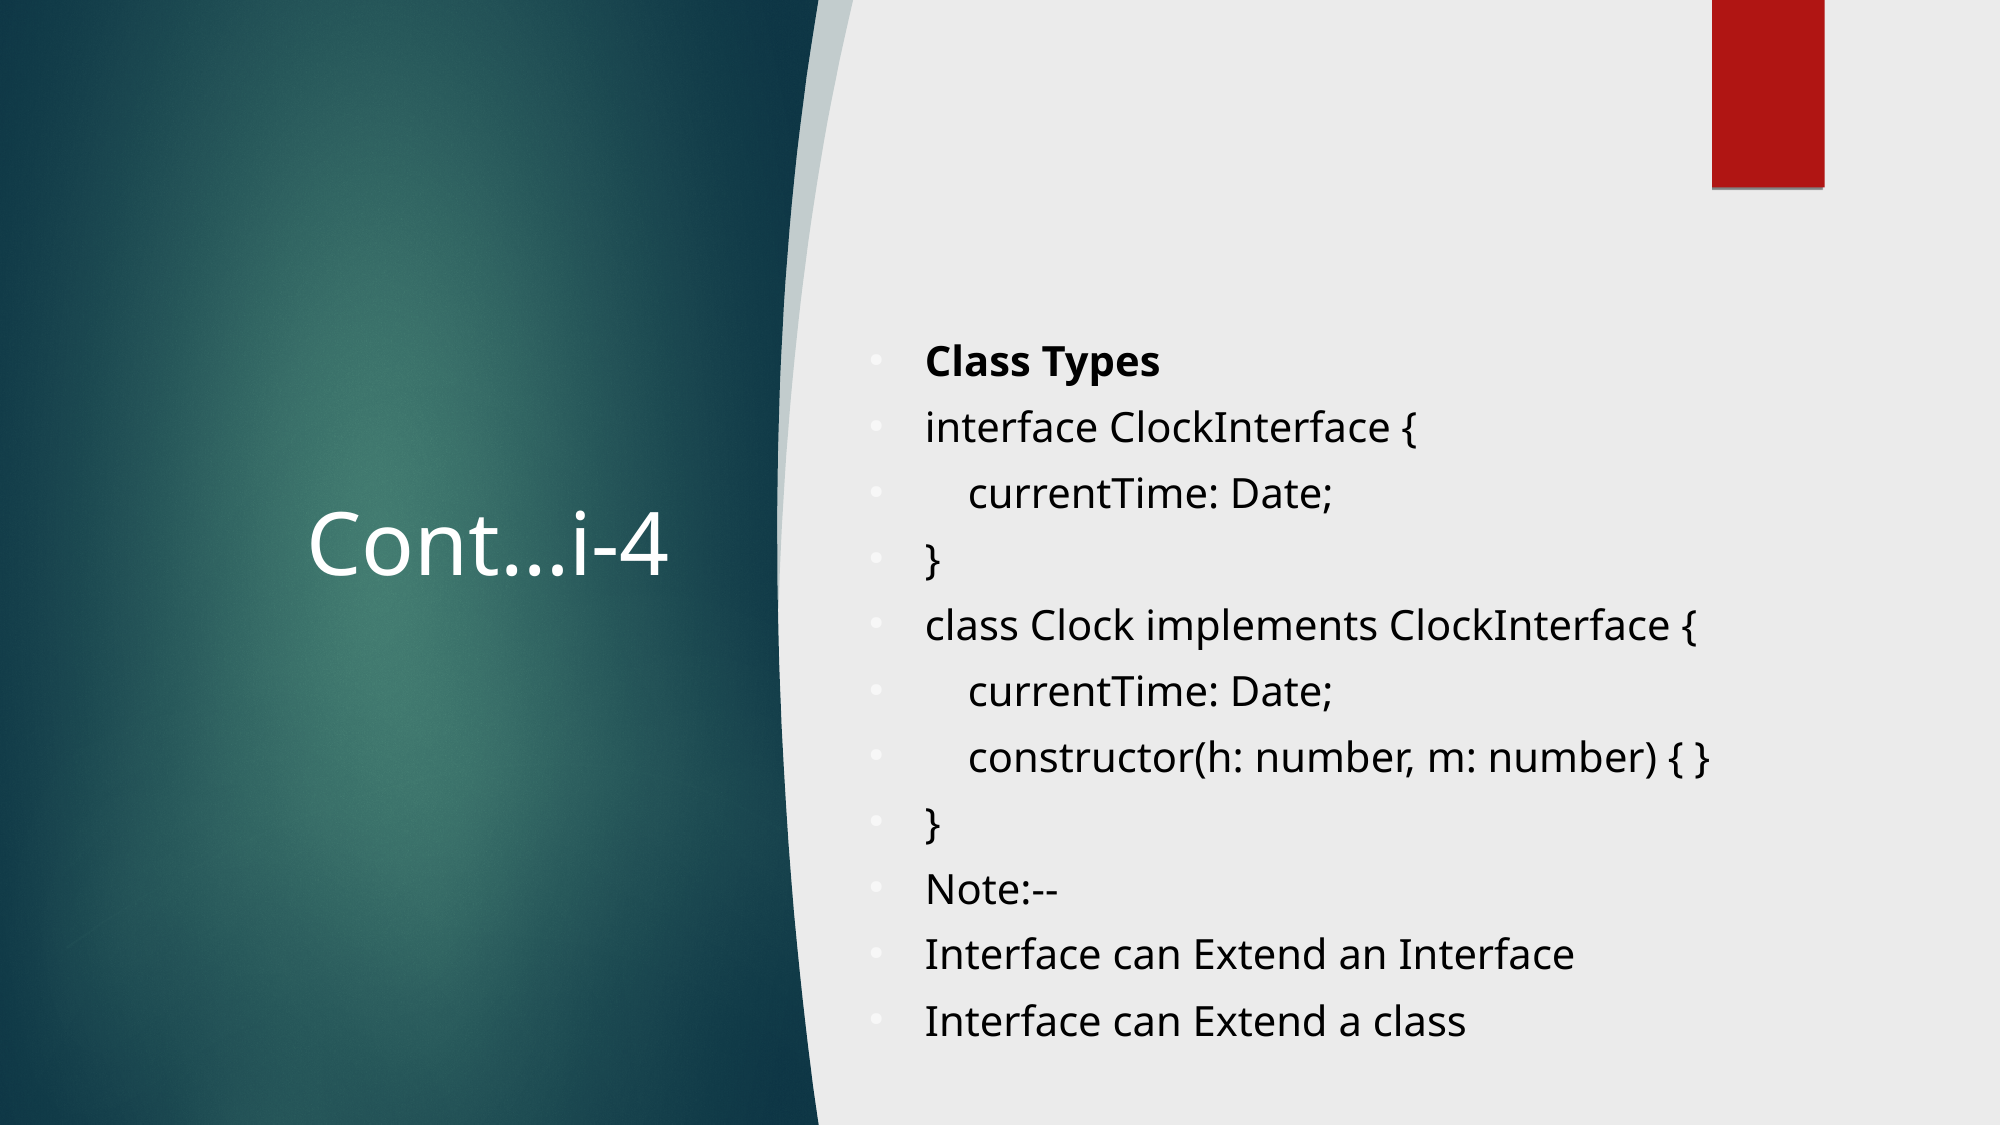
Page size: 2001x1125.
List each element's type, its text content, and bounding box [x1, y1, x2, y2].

text_box [0, 0, 2000, 1125]
title Cont…i-4 [107, 270, 685, 1004]
list Class Types interface ClockInterface { currentTime: Date; } class Clock implements ClockInterface { currentTime: Date; constructor(h: number, m: number) { } } Note:-- Interface can Extend an Interface Interface can Extend a class [853, 270, 1893, 1100]
